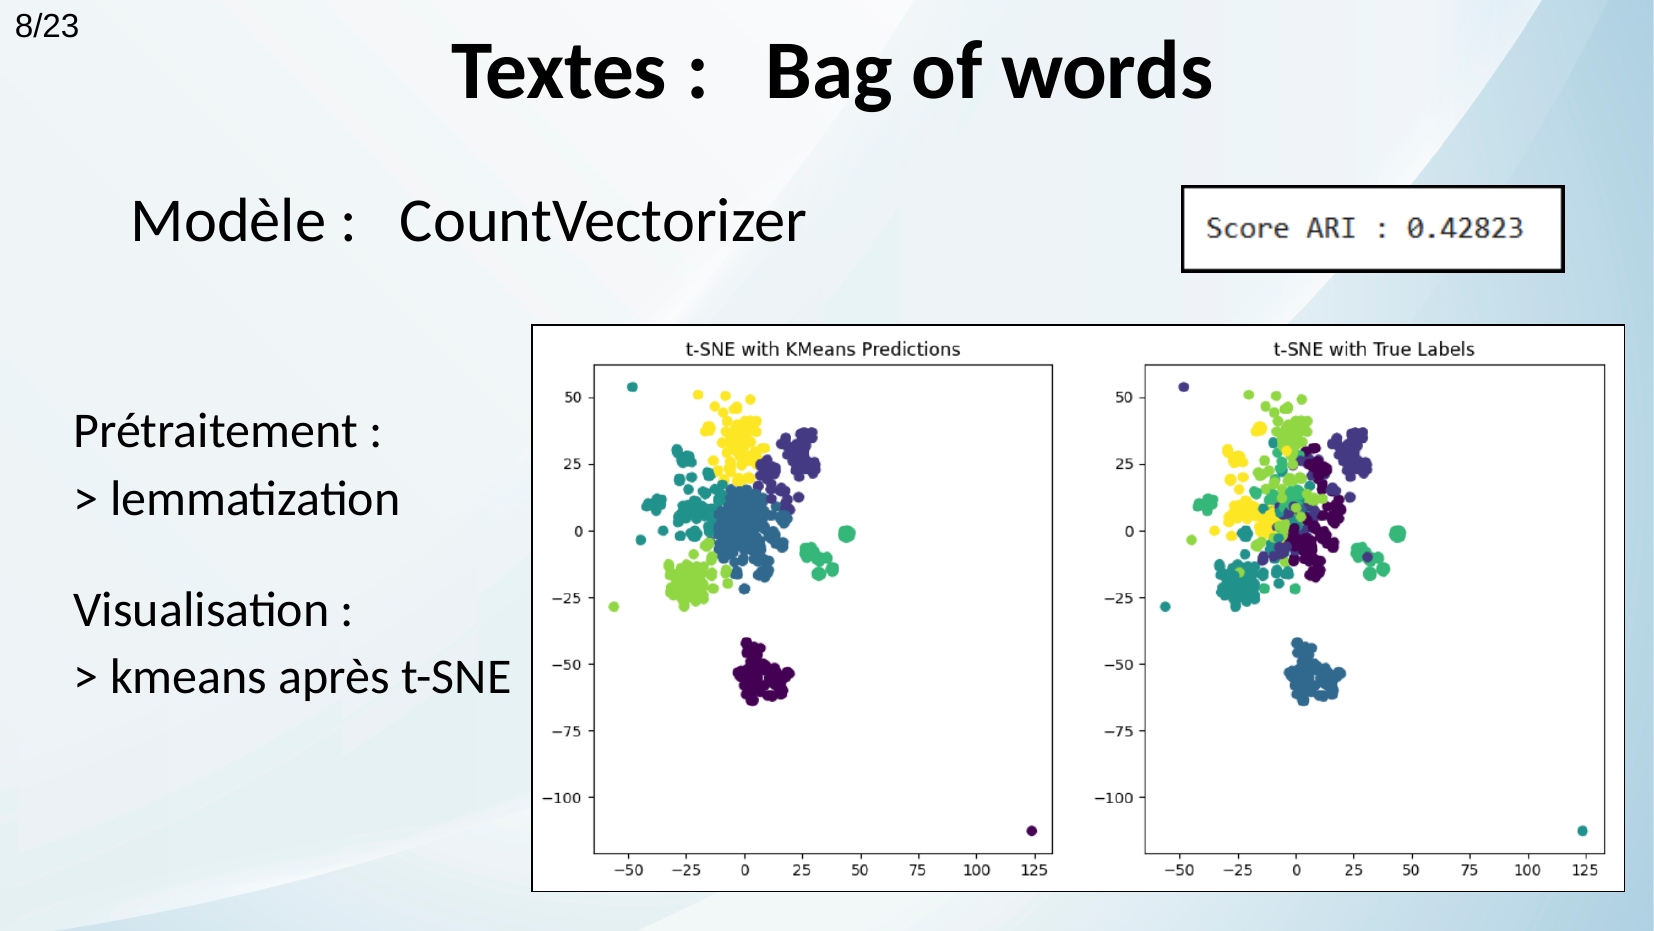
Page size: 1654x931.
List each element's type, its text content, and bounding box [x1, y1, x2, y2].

picture [0, 0, 1654, 931]
text_box Modèle : CountVectorizer Prétraitement : > lemmatization Visualisation : > kmeans après t-SNE [59, 187, 827, 714]
title Textes : Bag of words [88, 0, 1577, 156]
text_box 8/23 [0, 0, 88, 60]
